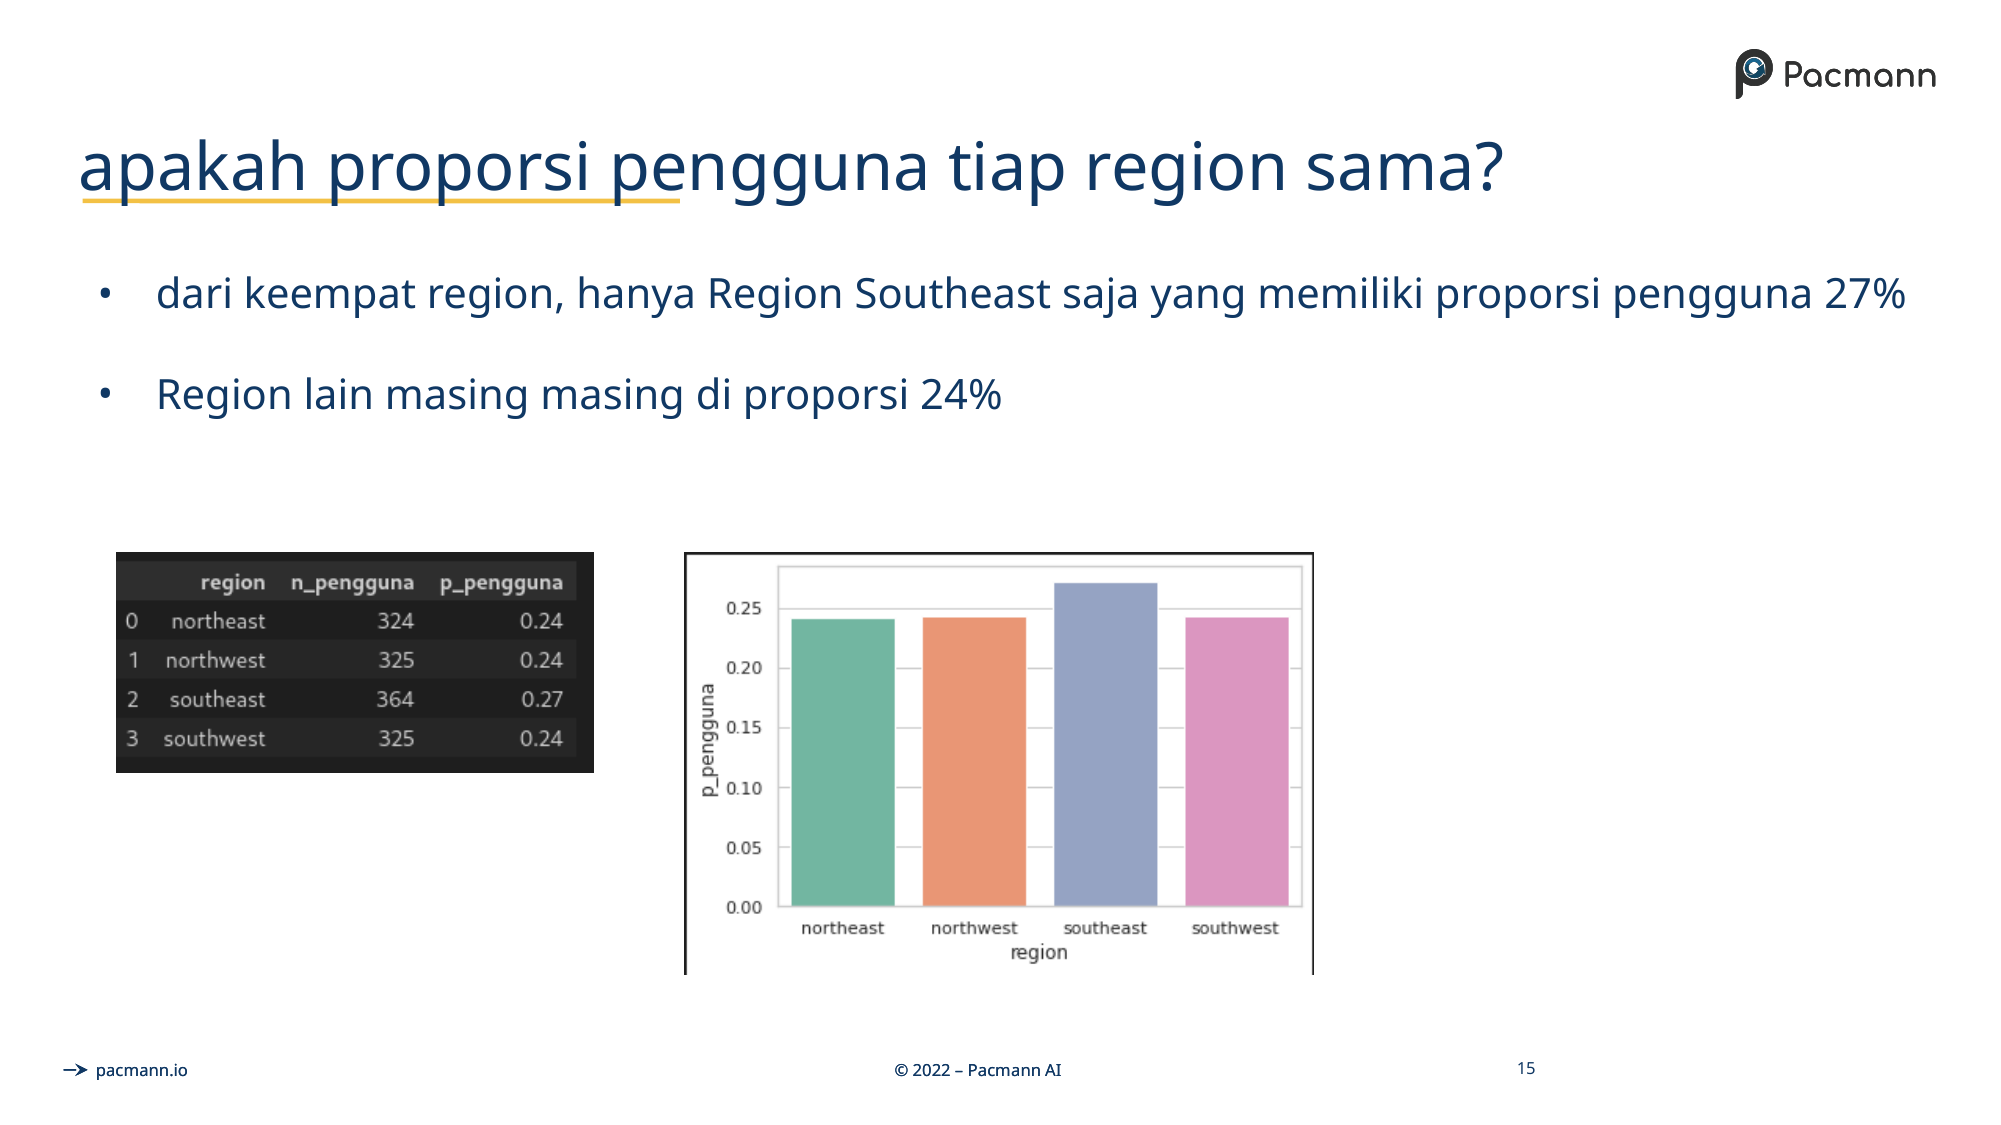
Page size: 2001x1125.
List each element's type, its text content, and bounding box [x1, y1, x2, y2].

text_box dari keempat region, hanya Region Southeast saja yang memiliki proporsi pengguna 27% Region lain masing masing di proporsi 24% [65, 259, 1934, 475]
title apakah proporsi pengguna tiap region sama? [63, 59, 1935, 278]
picture [684, 552, 1314, 975]
picture [116, 552, 594, 773]
picture [1707, 36, 1966, 112]
